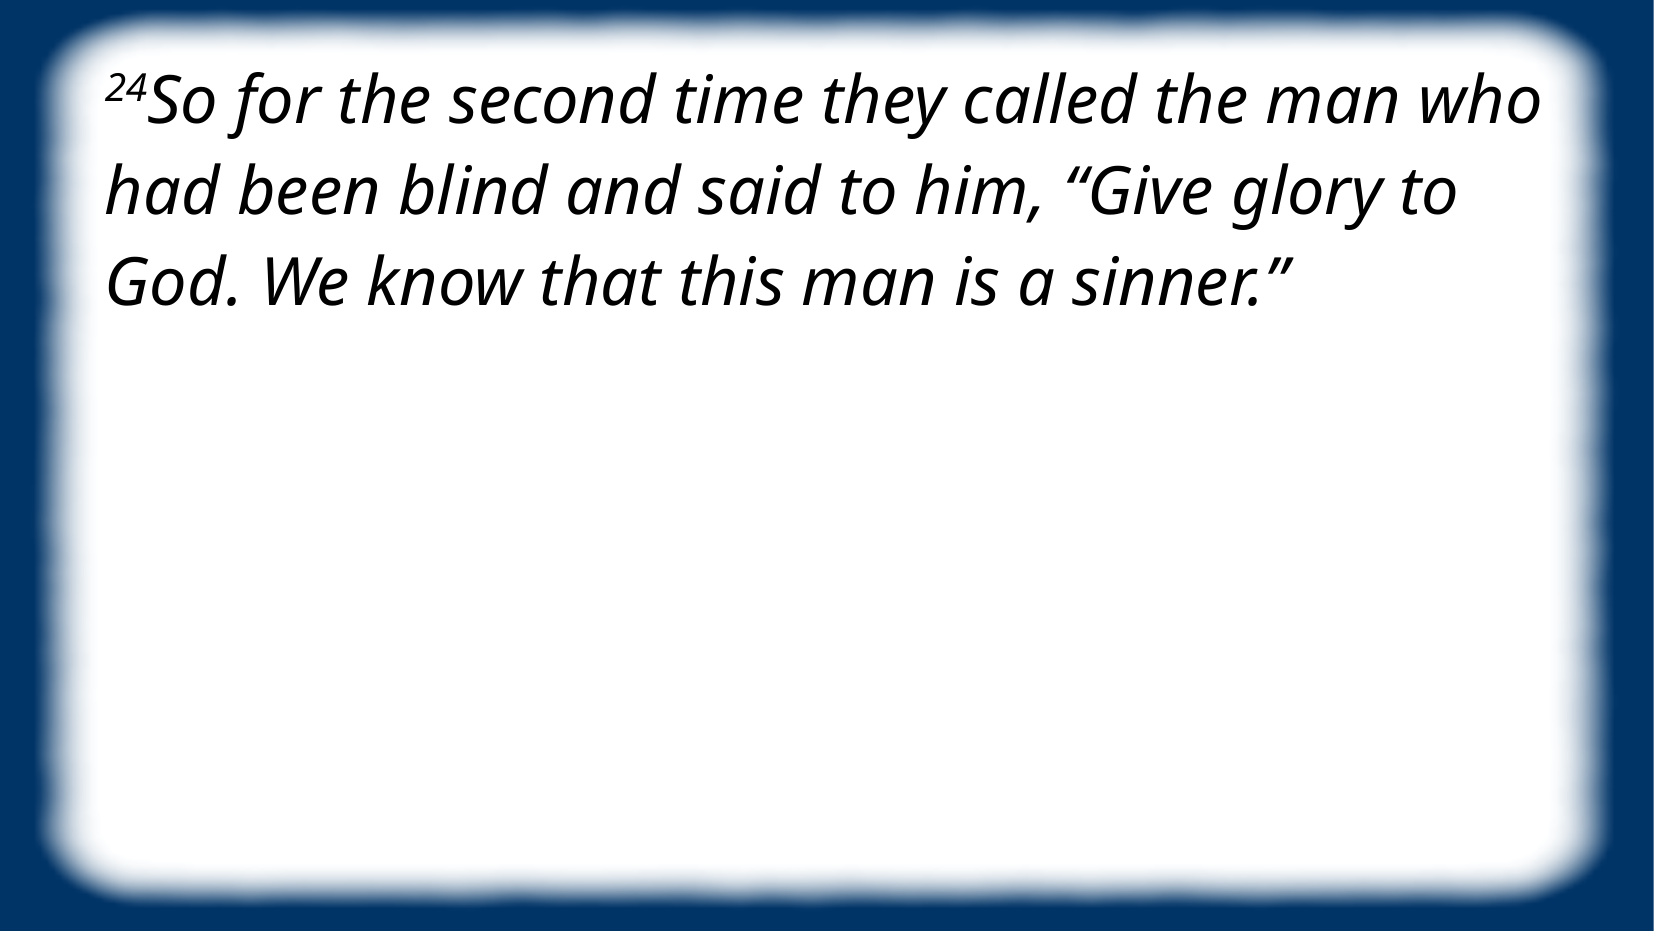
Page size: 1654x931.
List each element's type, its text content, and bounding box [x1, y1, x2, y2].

picture [0, 0, 1654, 931]
text_box 24So for the second time they called the man who had been blind and said to him, “Give glory to God. We know that this man is a sinner.” [90, 45, 1561, 415]
